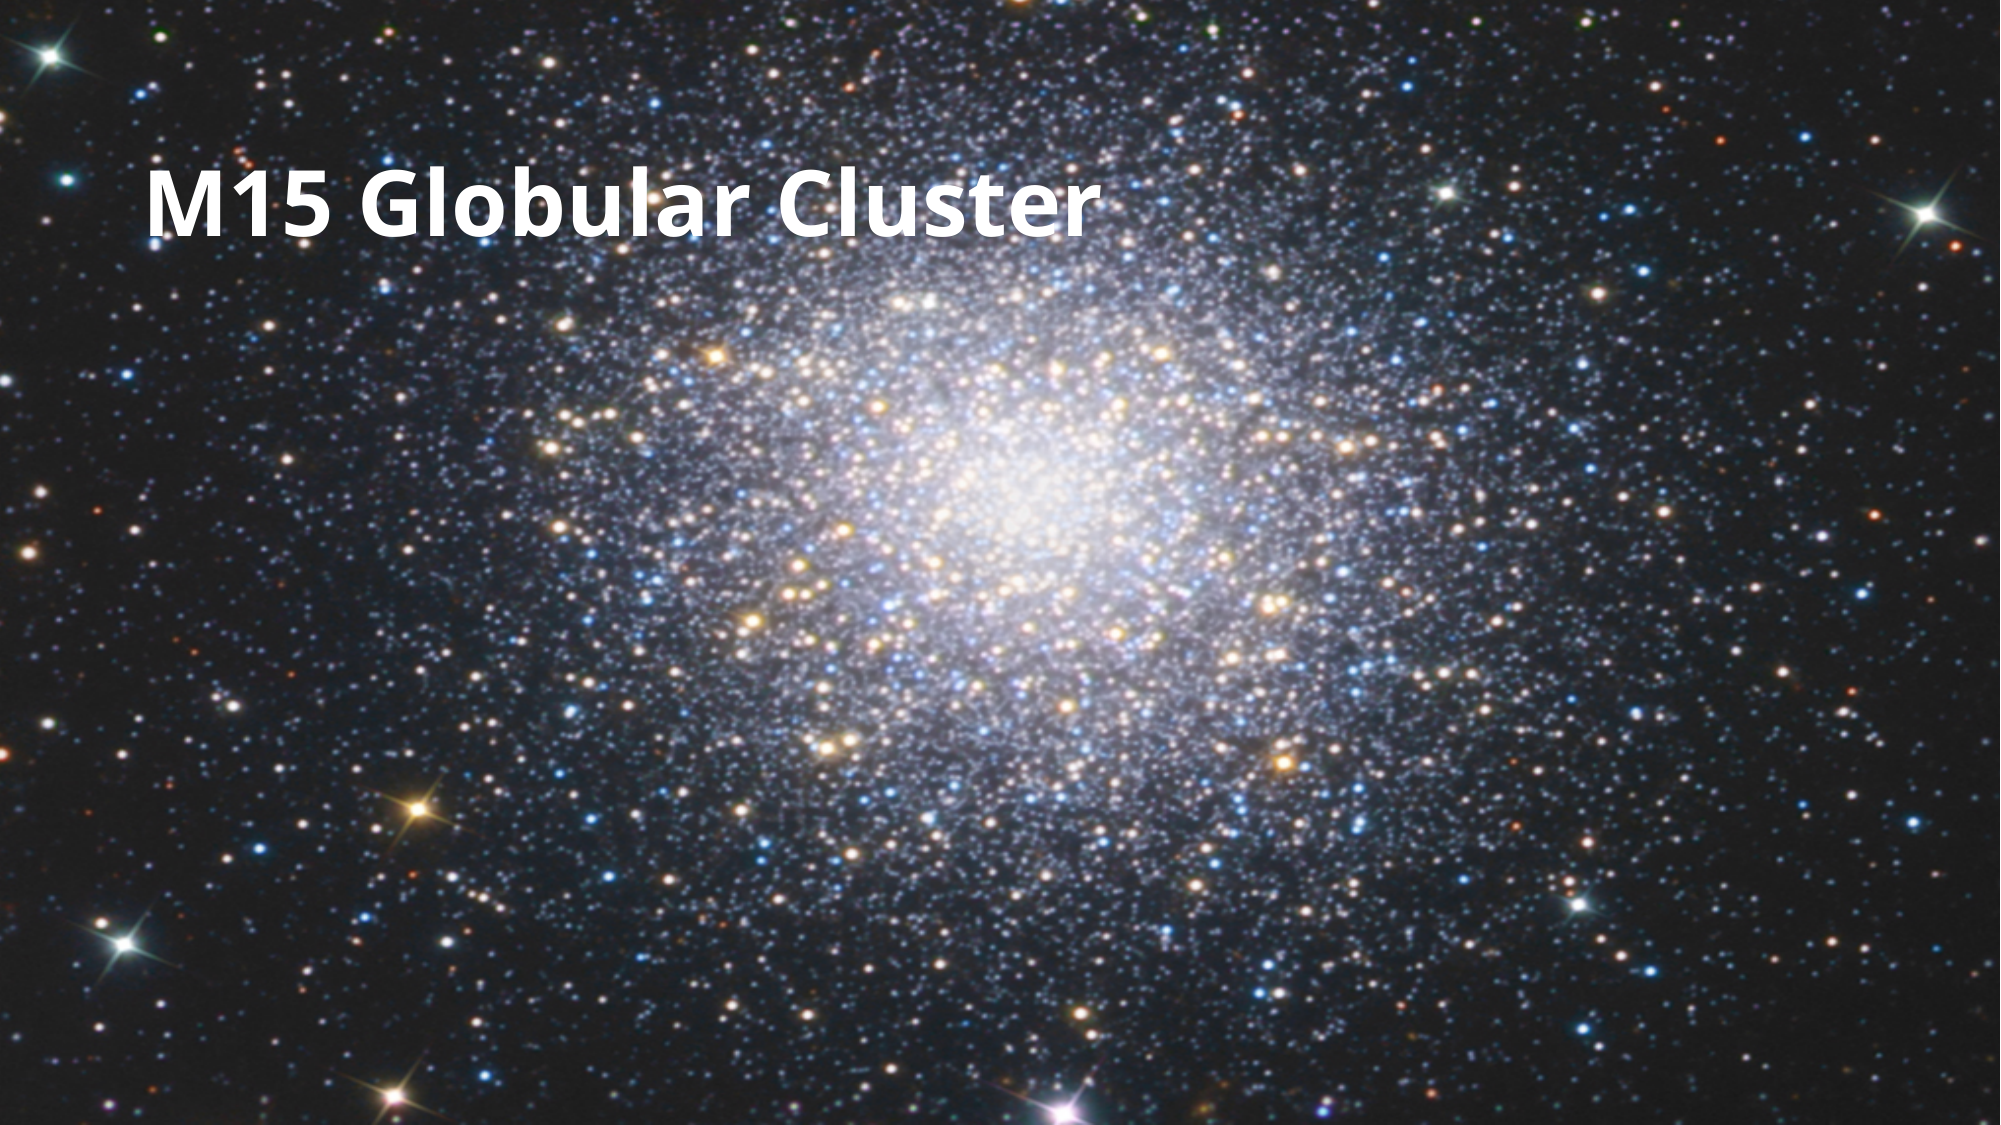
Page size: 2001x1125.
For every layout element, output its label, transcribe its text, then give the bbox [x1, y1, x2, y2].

text_box M15 Globular Cluster [127, 136, 1120, 262]
picture [0, 0, 2000, 1125]
